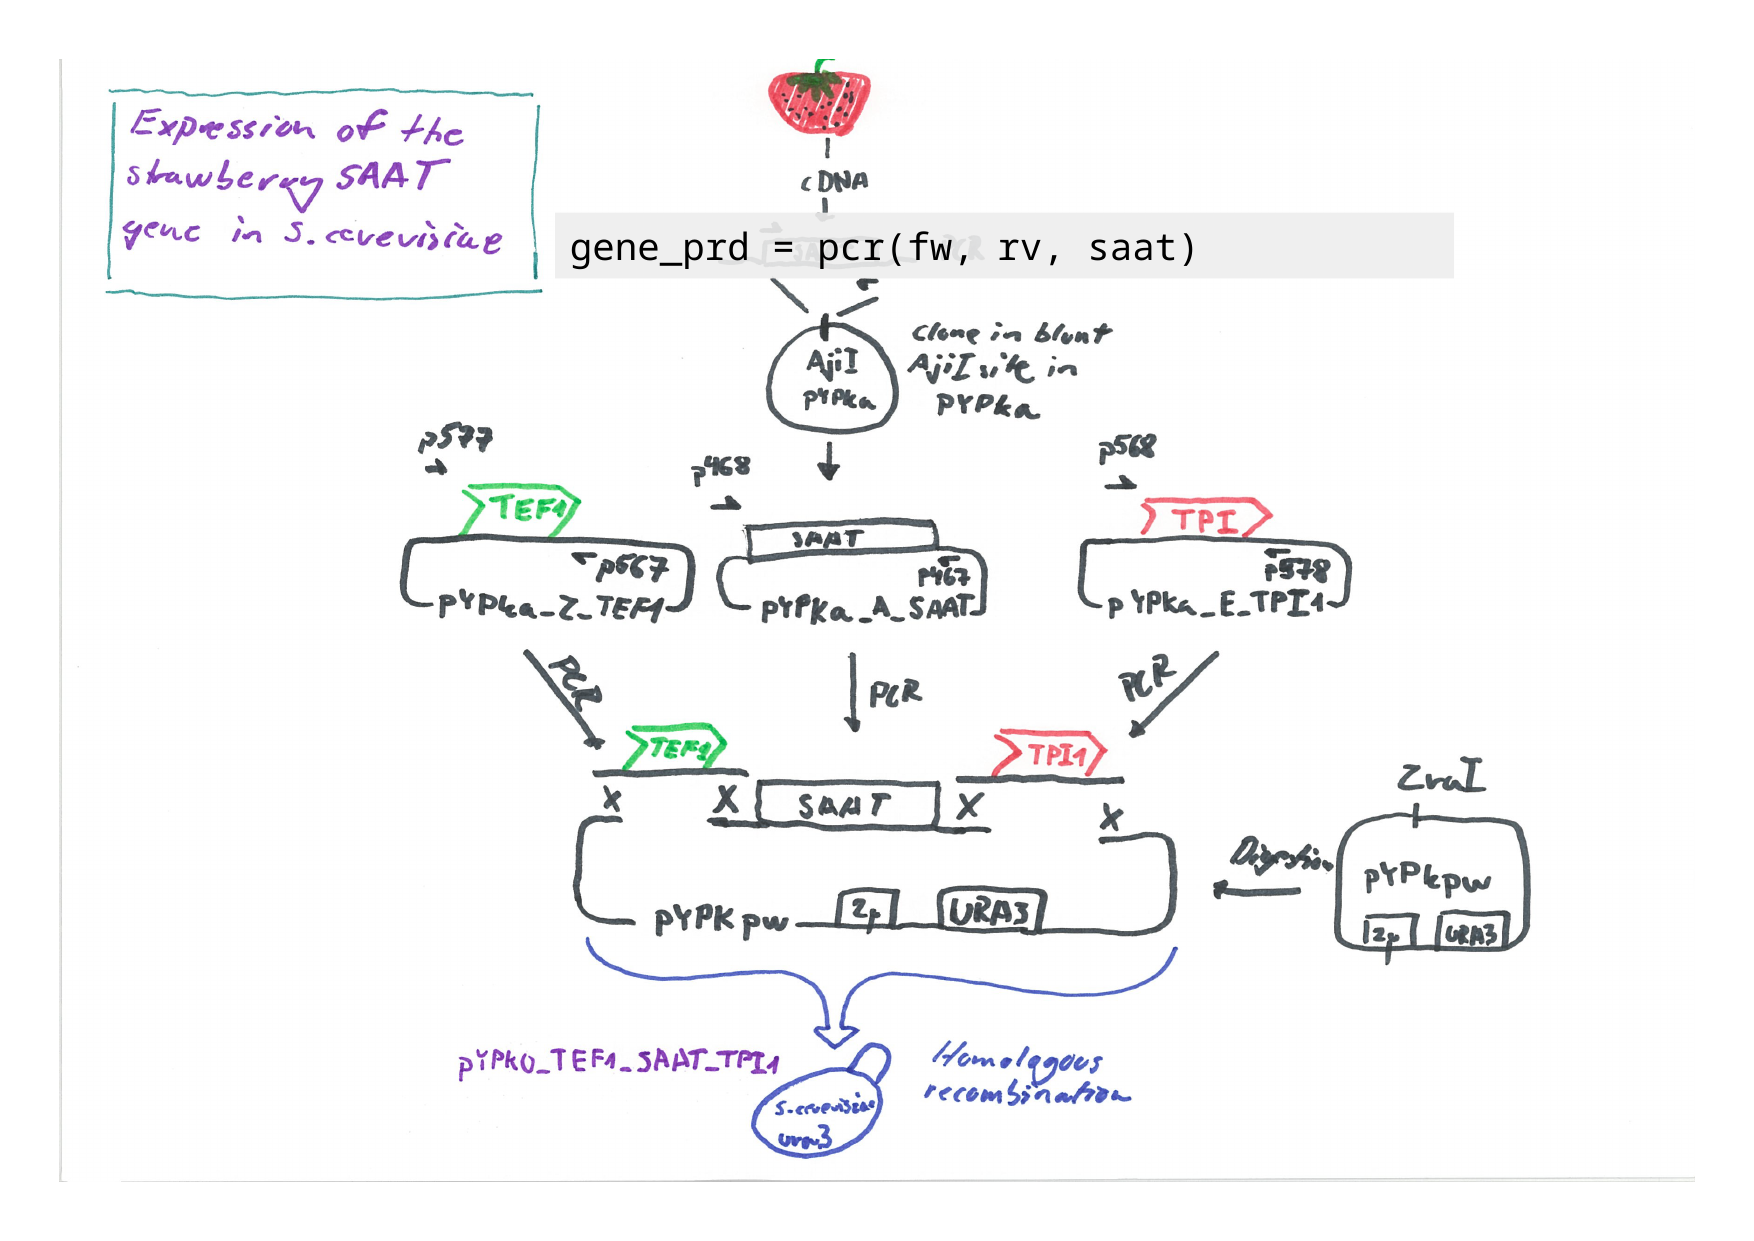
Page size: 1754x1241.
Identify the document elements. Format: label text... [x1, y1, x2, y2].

text_box gene_prd = pcr(fw, rv, saat) [555, 212, 1454, 278]
picture [59, 59, 1695, 1182]
